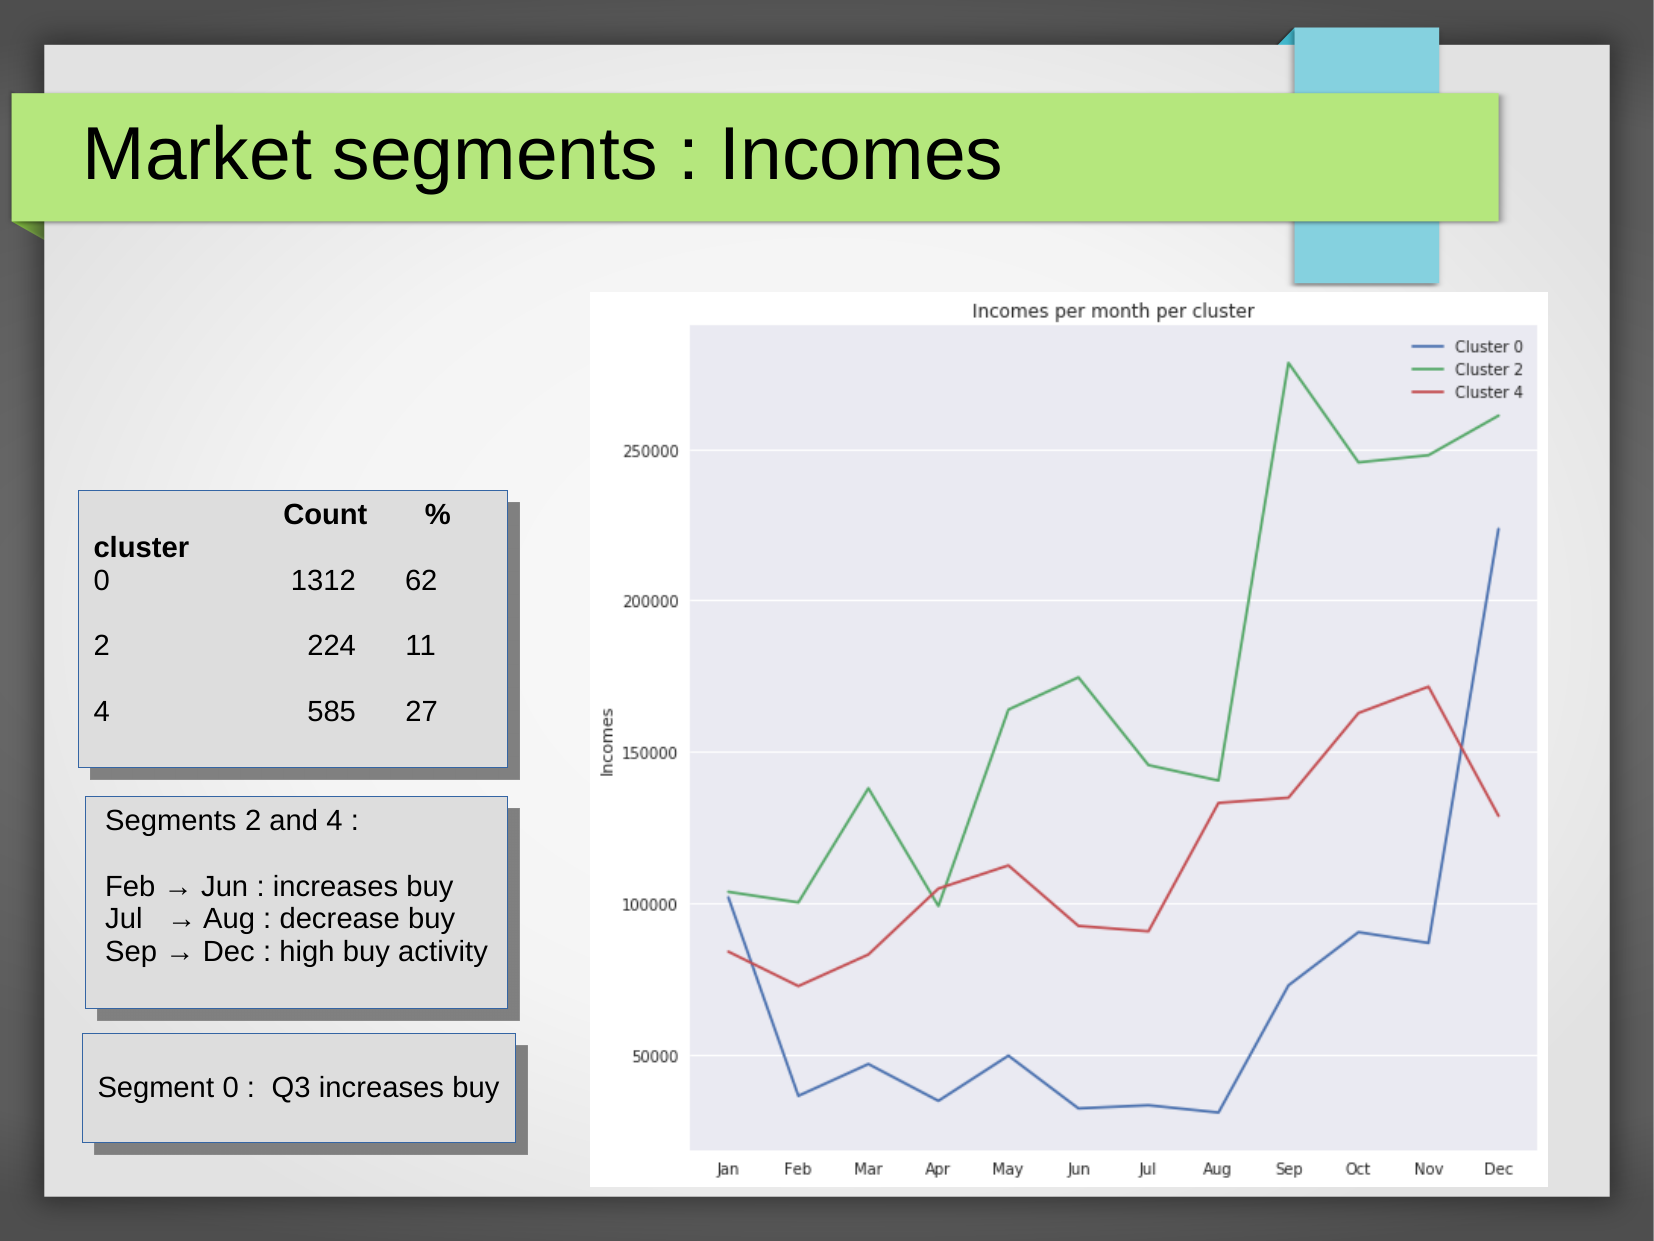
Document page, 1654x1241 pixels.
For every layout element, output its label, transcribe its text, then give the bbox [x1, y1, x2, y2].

text_box Segments 2 and 4 : Feb → Jun : increases buy Jul → Aug : decrease buy Sep → Dec : high buy activity [85, 796, 508, 1009]
text_box Segment 0 : Q3 increases buy [82, 1033, 516, 1143]
picture [0, 0, 1654, 1241]
title Market segments : Incomes [82, 94, 1477, 213]
text_box Count % cluster 0 1312 62 2 224 11 4 585 27 [78, 490, 508, 768]
